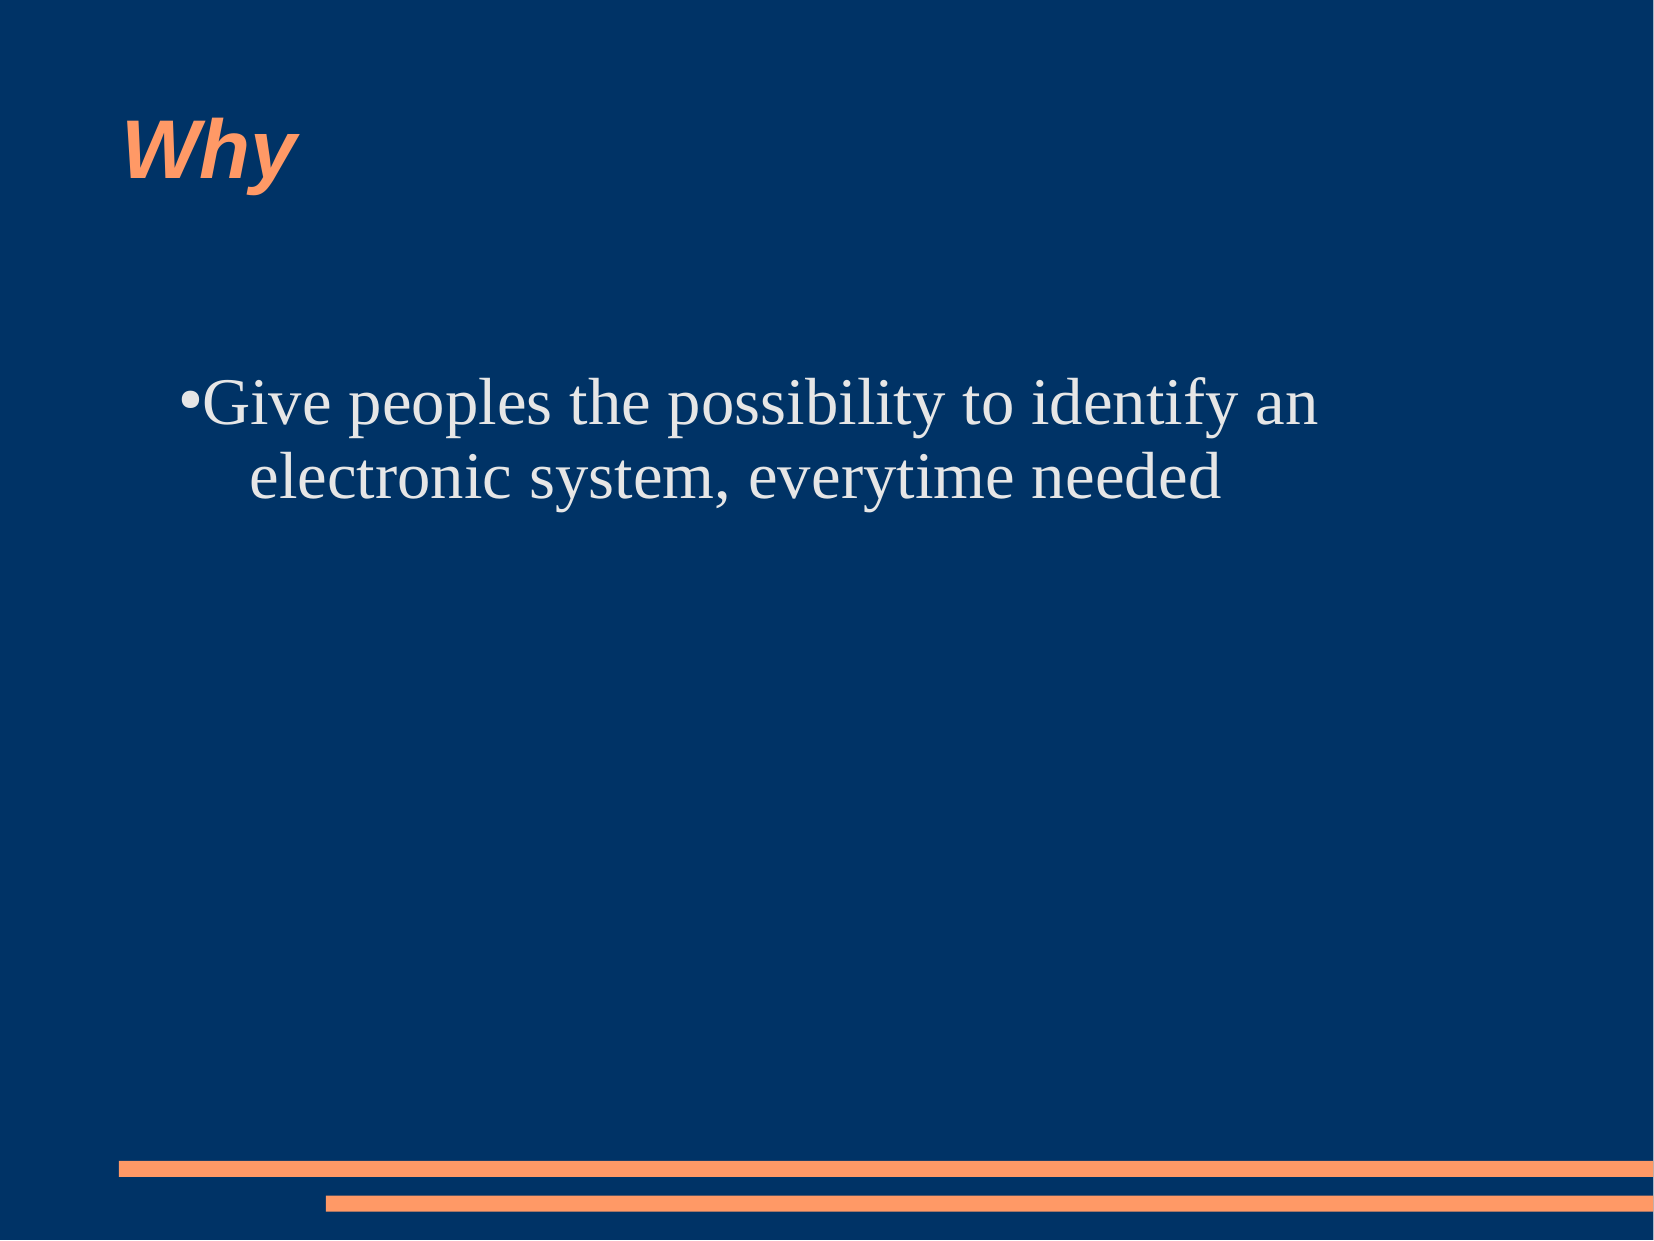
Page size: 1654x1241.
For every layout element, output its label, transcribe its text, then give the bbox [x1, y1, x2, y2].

title Why [121, 46, 1534, 254]
list Give peoples the possibility to identify an electronic system, everytime needed [178, 364, 1570, 1147]
